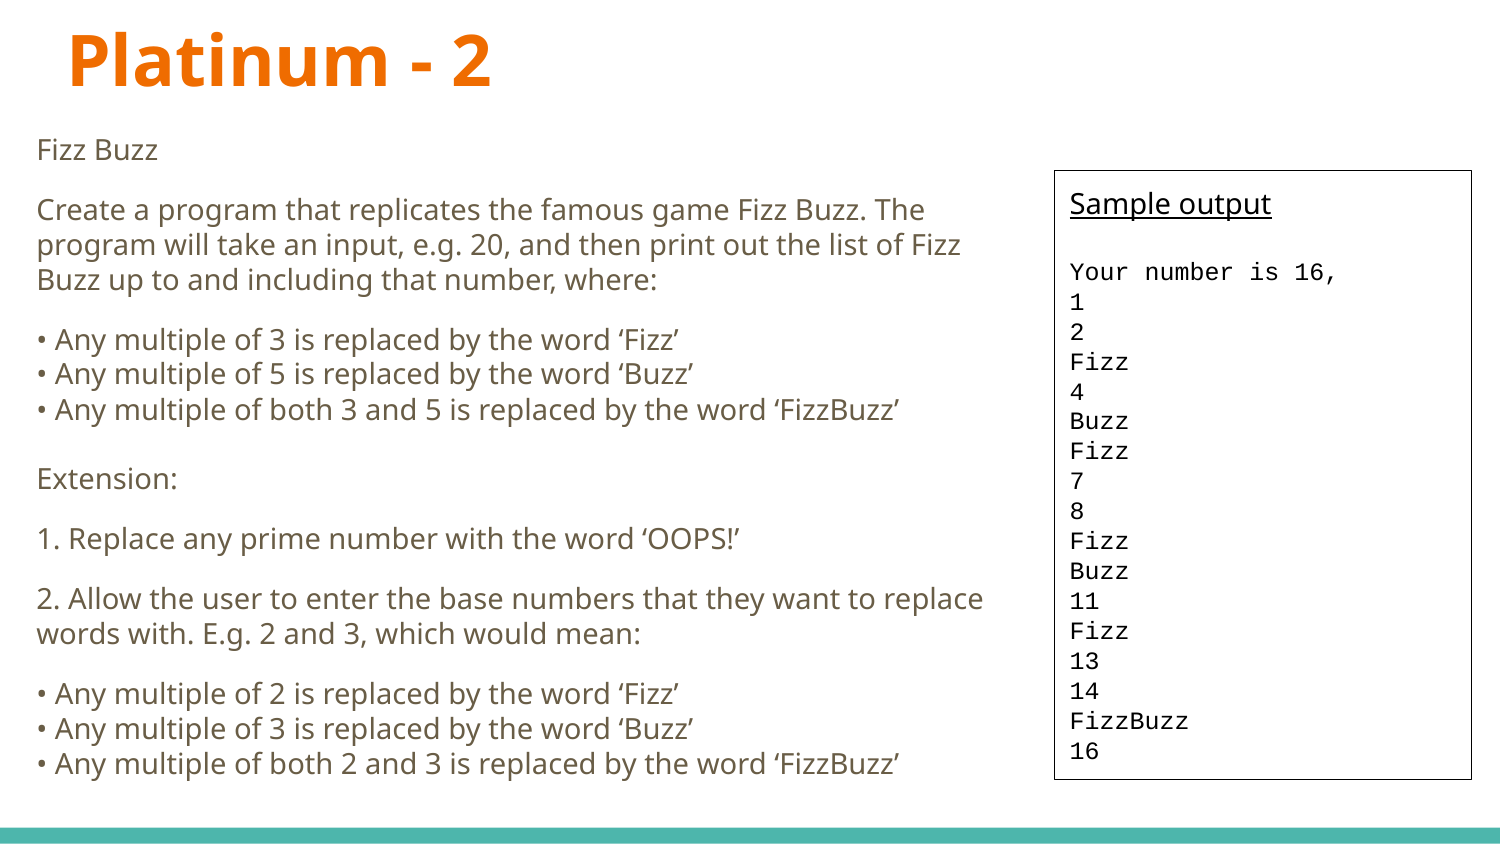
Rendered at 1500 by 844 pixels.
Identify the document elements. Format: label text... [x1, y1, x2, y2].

list Fizz Buzz Create a program that replicates the famous game Fizz Buzz. The program will take an input, e.g. 20, and then print out the list of Fizz Buzz up to and including that number, where: • Any multiple of 3 is replaced by the word ‘Fizz’ • Any multiple of 5 is replaced by the word ‘Buzz’ • Any multiple of both 3 and 5 is replaced by the word ‘FizzBuzz’ Extension: 1. Replace any prime number with the word ‘OOPS!’ 2. Allow the user to enter the base numbers that they want to replace words with. E.g. 2 and 3, which would mean: • Any multiple of 2 is replaced by the word ‘Fizz’ • Any multiple of 3 is replaced by the word ‘Buzz’ • Any multiple of both 2 and 3 is replaced by the word ‘FizzBuzz’ [21, 116, 1043, 818]
title Platinum - 2 [51, 0, 1449, 116]
text_box Sample output Your number is 16, 1 2 Fizz 4 Buzz Fizz 7 8 Fizz Buzz 11 Fizz 13 14 FizzBuzz 16 [1054, 170, 1472, 780]
